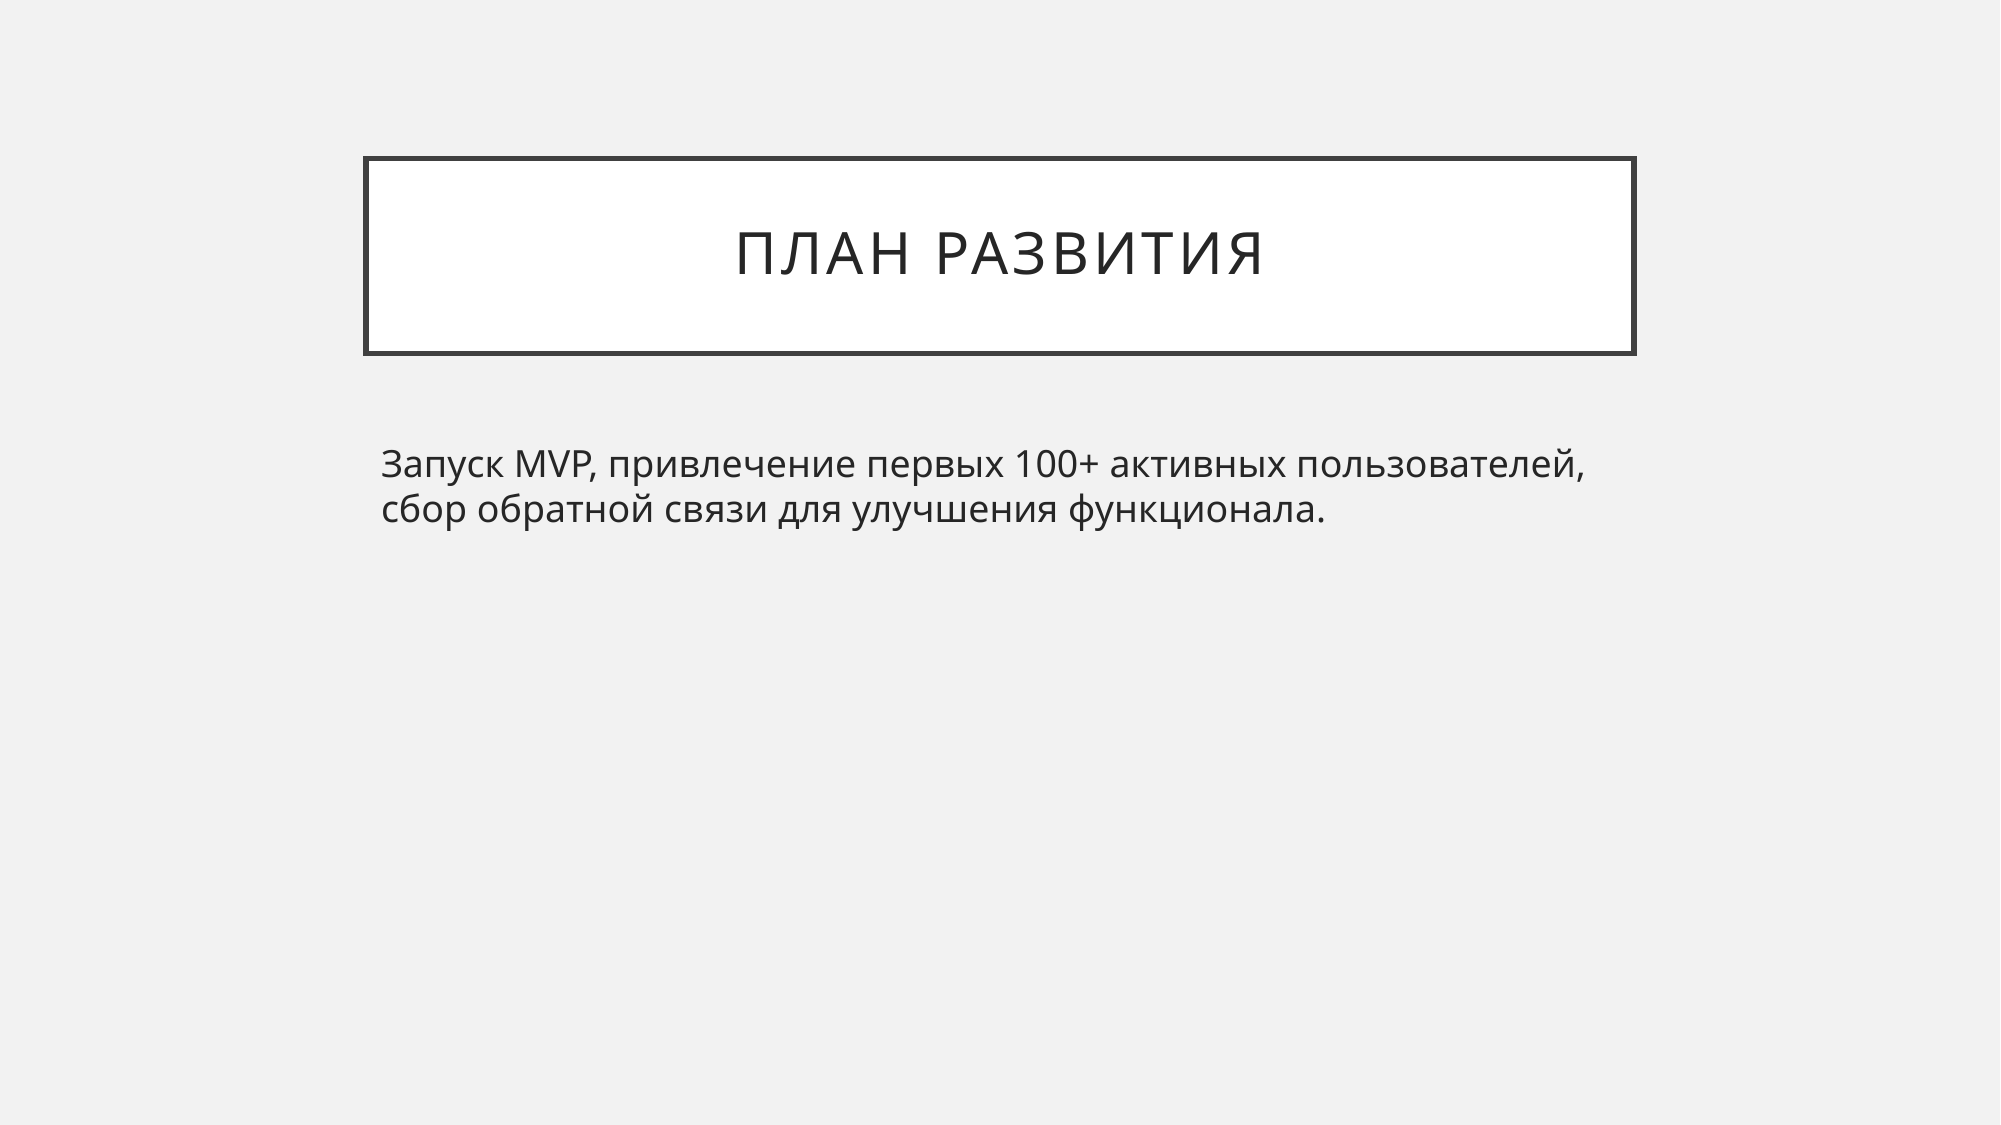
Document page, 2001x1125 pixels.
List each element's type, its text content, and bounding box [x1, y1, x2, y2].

title План развития [366, 158, 1634, 354]
list Запуск MVP, привлечение первых 100+ активных пользователей, сбор обратной связи для улучшения функционала. [366, 432, 1634, 942]
